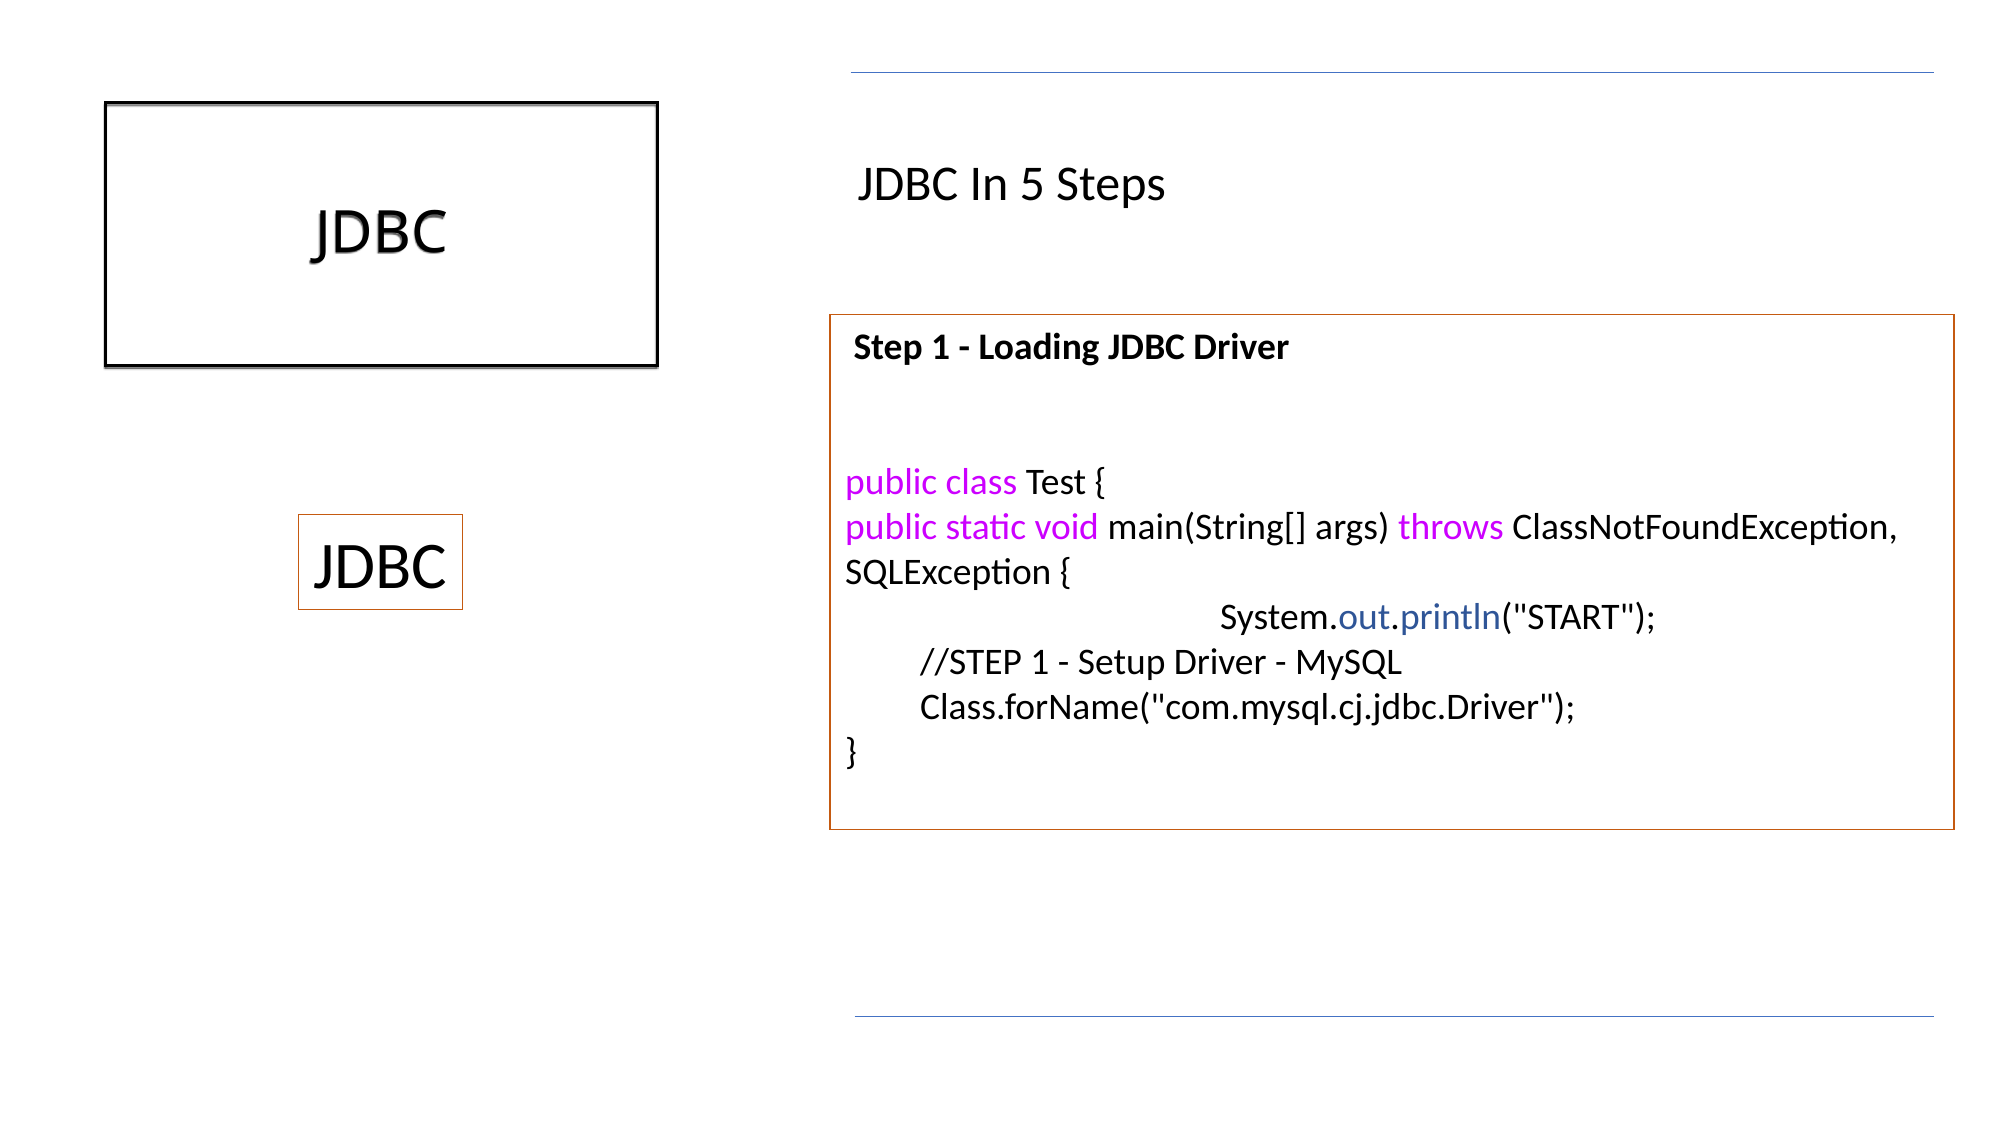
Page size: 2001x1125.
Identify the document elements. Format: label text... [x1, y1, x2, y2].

title JDBC [105, 102, 658, 366]
text_box JDBC [298, 514, 463, 610]
text_box Step 1 - Loading JDBC Driver public class Test { public static void main(String[] args) throws ClassNotFoundException, SQLException { System.out.println("START"); //STEP 1 - Setup Driver - MySQL Class.forName("com.mysql.cj.jdbc.Driver"); } [830, 314, 1955, 830]
text_box JDBC In 5 Steps [842, 142, 1843, 219]
